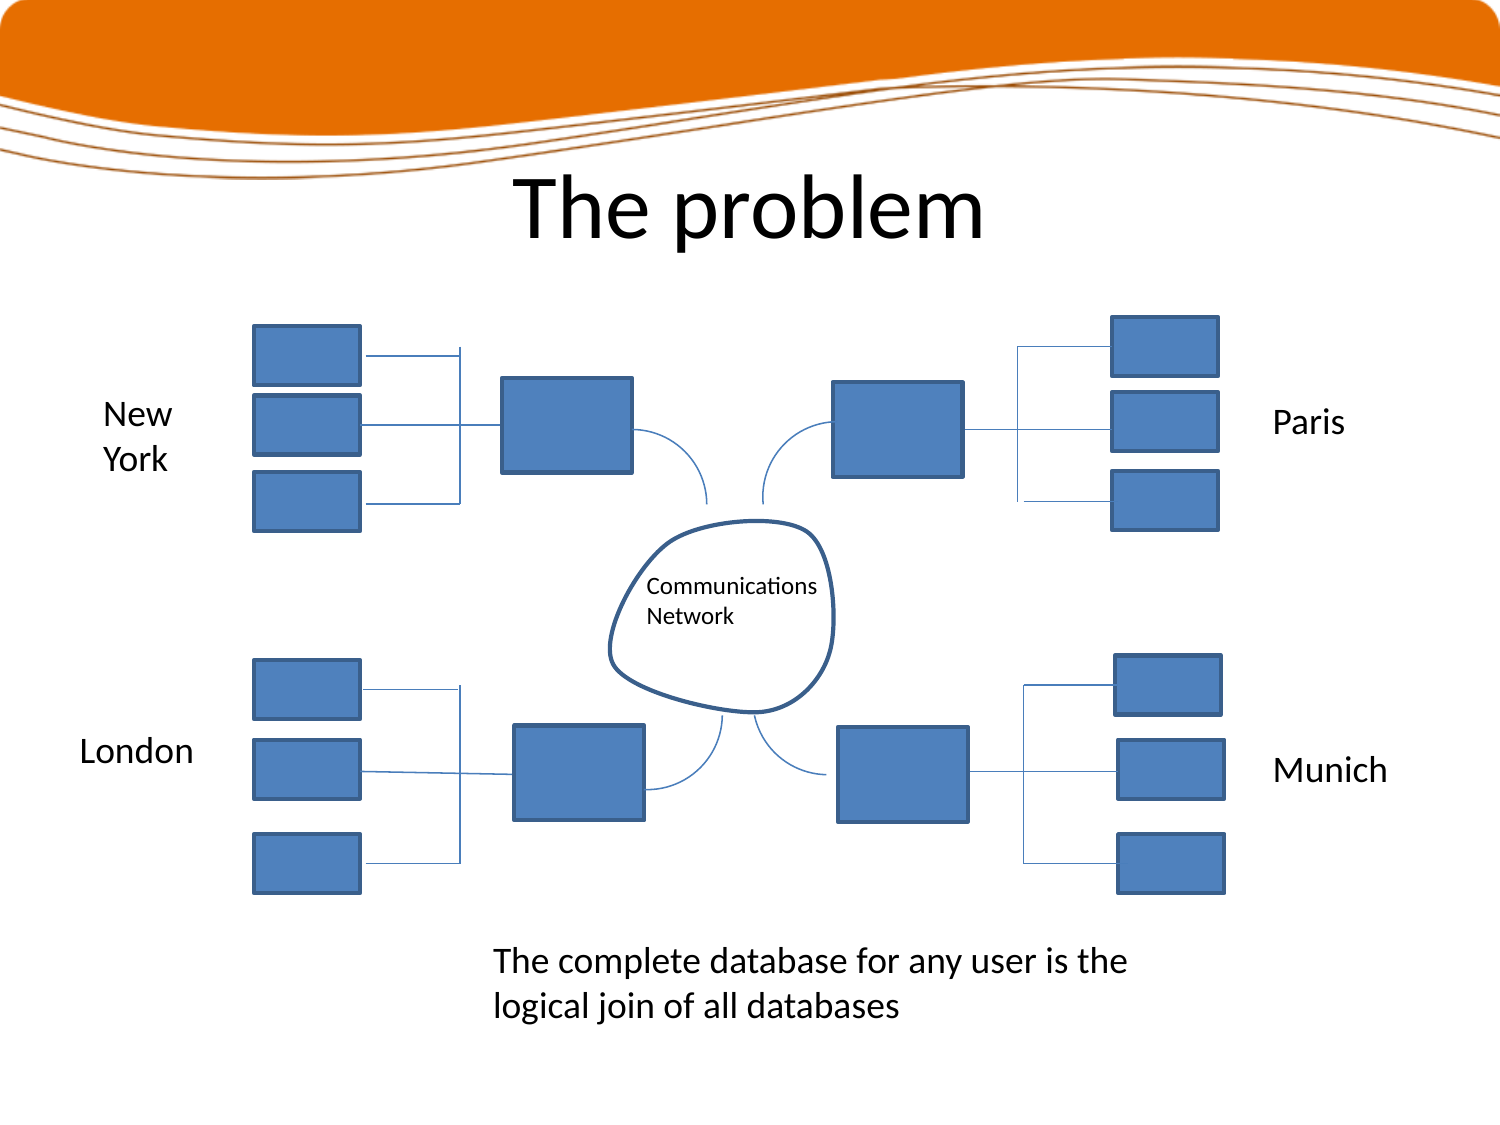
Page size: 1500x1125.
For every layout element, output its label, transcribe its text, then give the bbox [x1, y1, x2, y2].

text_box [1111, 470, 1219, 530]
text_box [514, 725, 645, 821]
text_box [253, 739, 361, 799]
text_box Communications Network [631, 562, 857, 638]
text_box [1111, 392, 1219, 452]
text_box [253, 395, 361, 455]
text_box The complete database for any user is the logical join of all databases [478, 928, 1219, 1034]
picture [0, 0, 1500, 180]
text_box [837, 727, 968, 822]
text_box Paris [1257, 389, 1412, 450]
text_box [253, 660, 361, 720]
text_box [1114, 655, 1221, 715]
text_box [1118, 834, 1225, 894]
text_box [501, 377, 632, 473]
text_box [648, 520, 826, 562]
text_box [1118, 739, 1225, 799]
text_box Munich [1257, 738, 1412, 798]
text_box [1111, 317, 1219, 377]
text_box New York [88, 382, 242, 487]
text_box [253, 326, 361, 386]
text_box [609, 587, 833, 713]
text_box [253, 834, 361, 894]
title The problem [75, 125, 1425, 279]
text_box London [64, 719, 242, 779]
text_box [832, 382, 963, 477]
text_box [253, 472, 361, 532]
